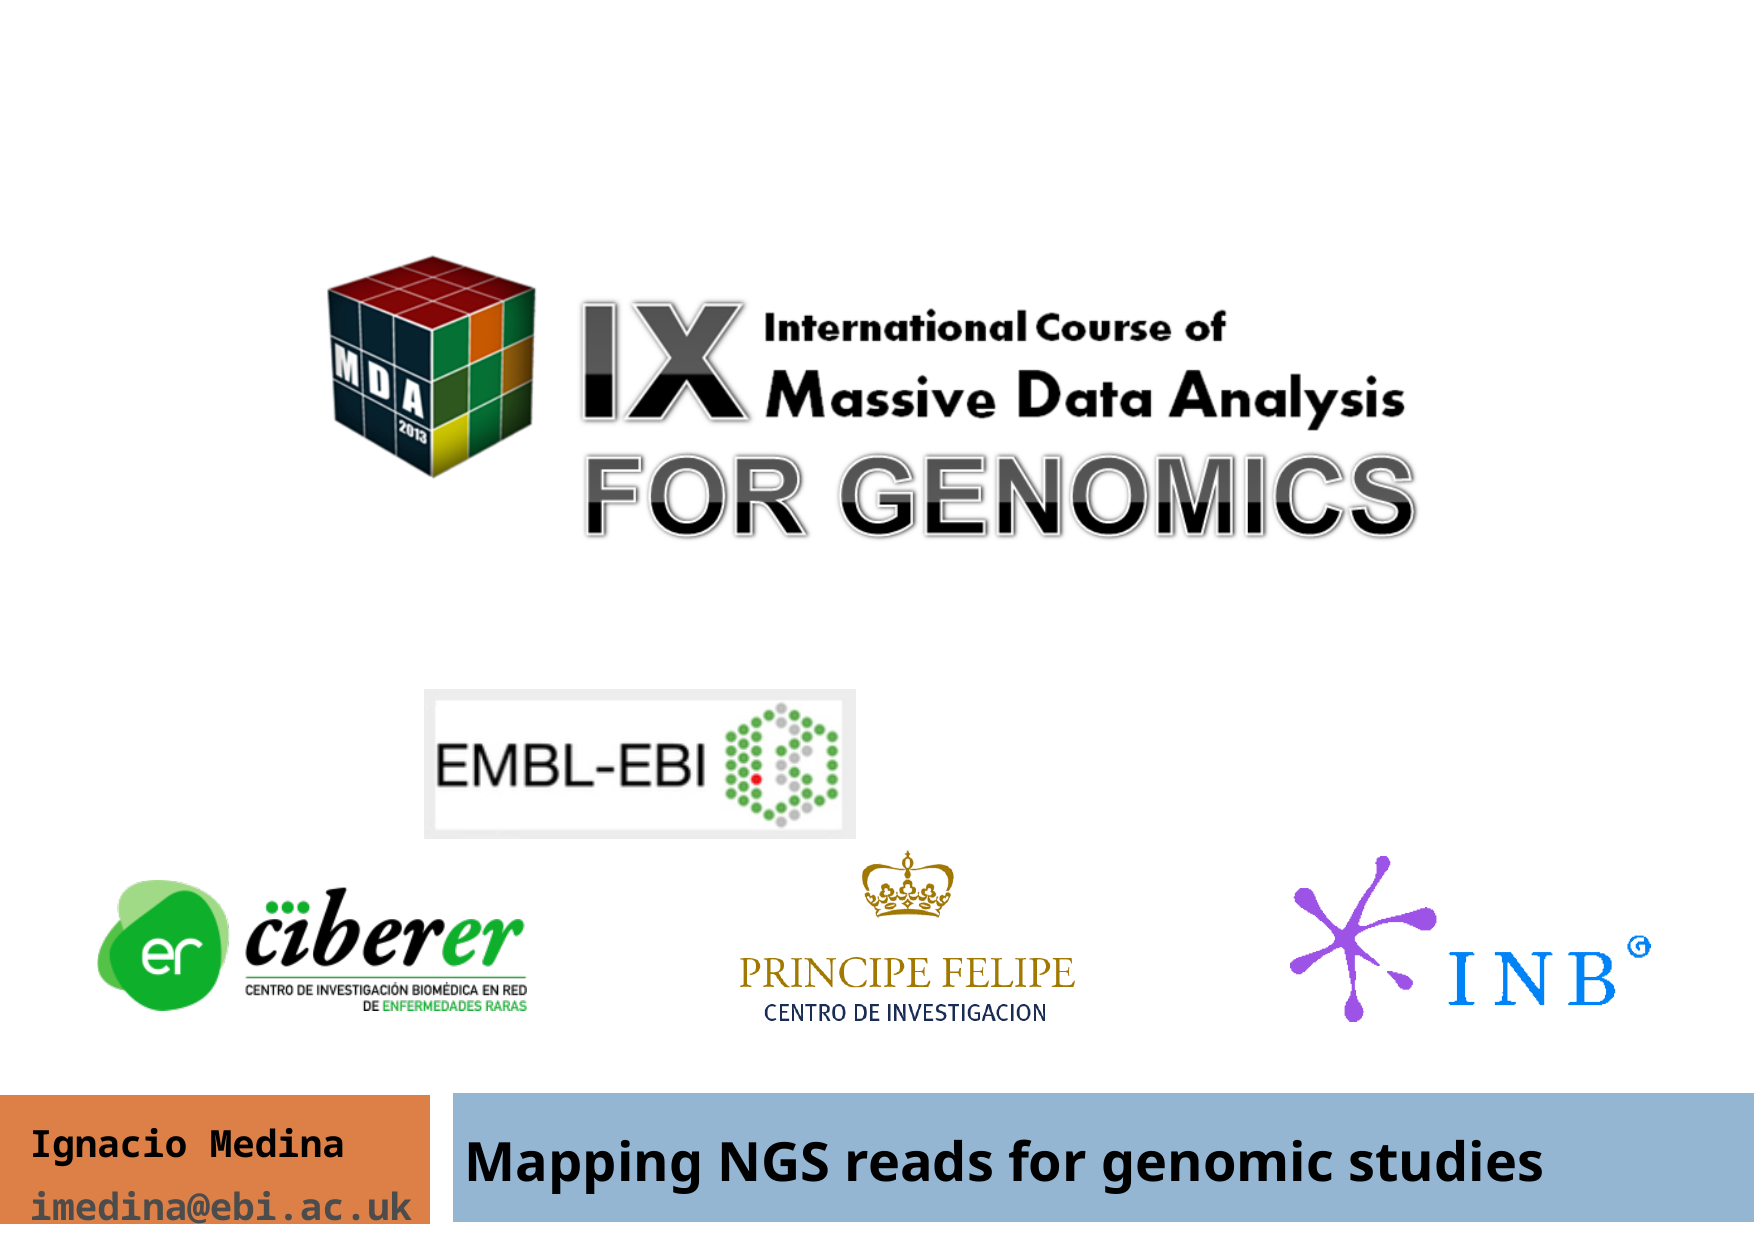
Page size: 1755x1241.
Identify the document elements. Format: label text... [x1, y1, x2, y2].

text_box Ignacio Medina imedina@ebi.ac.uk [15, 1110, 436, 1224]
picture [97, 880, 527, 1011]
picture [737, 850, 1078, 1022]
picture [1290, 856, 1651, 1022]
picture [325, 242, 1429, 566]
picture [424, 689, 856, 839]
text_box Mapping NGS reads for genomic studies [450, 1116, 1726, 1241]
